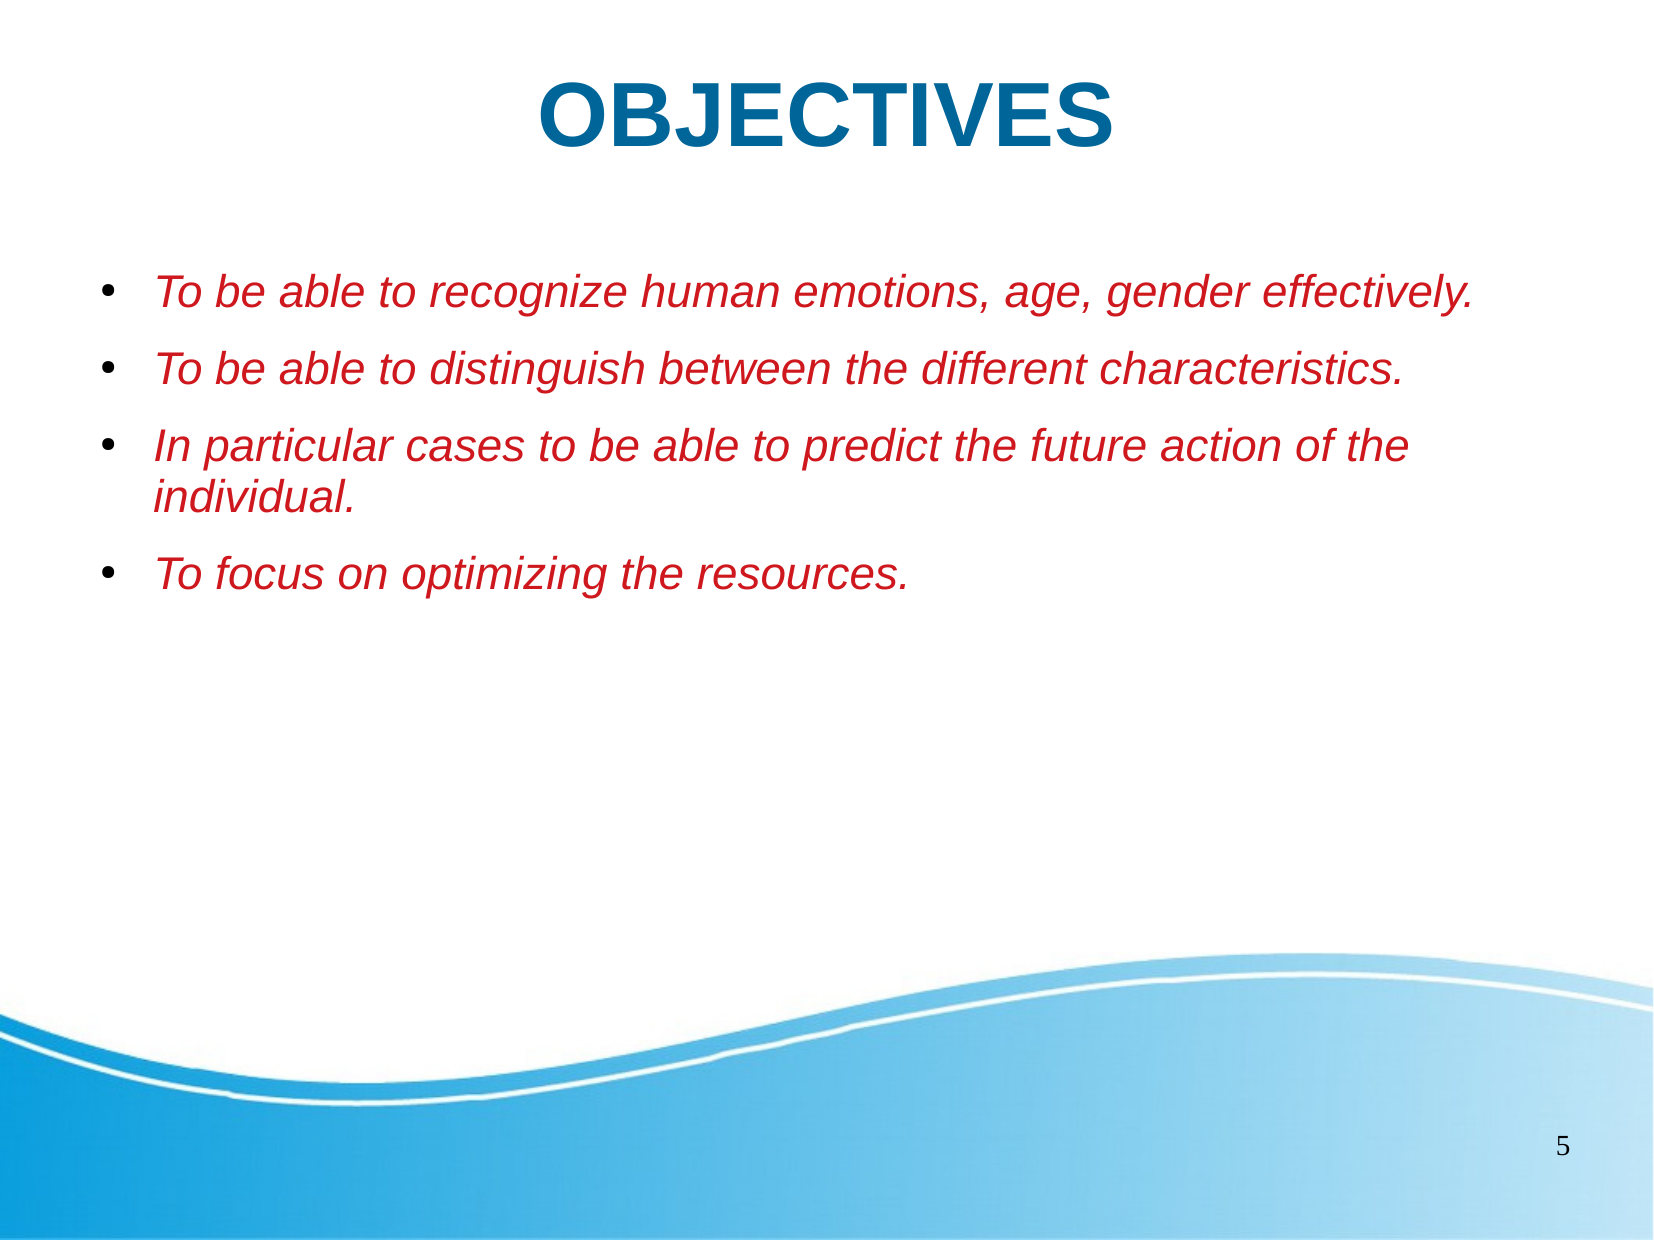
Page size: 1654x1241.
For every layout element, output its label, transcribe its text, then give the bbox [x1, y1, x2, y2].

picture [0, 952, 1654, 1240]
list To be able to recognize human emotions, age, gender effectively. To be able to distinguish between the different characteristics. In particular cases to be able to predict the future action of the individual. To focus on optimizing the resources. [82, 178, 1571, 969]
title OBJECTIVES [82, 11, 1571, 178]
